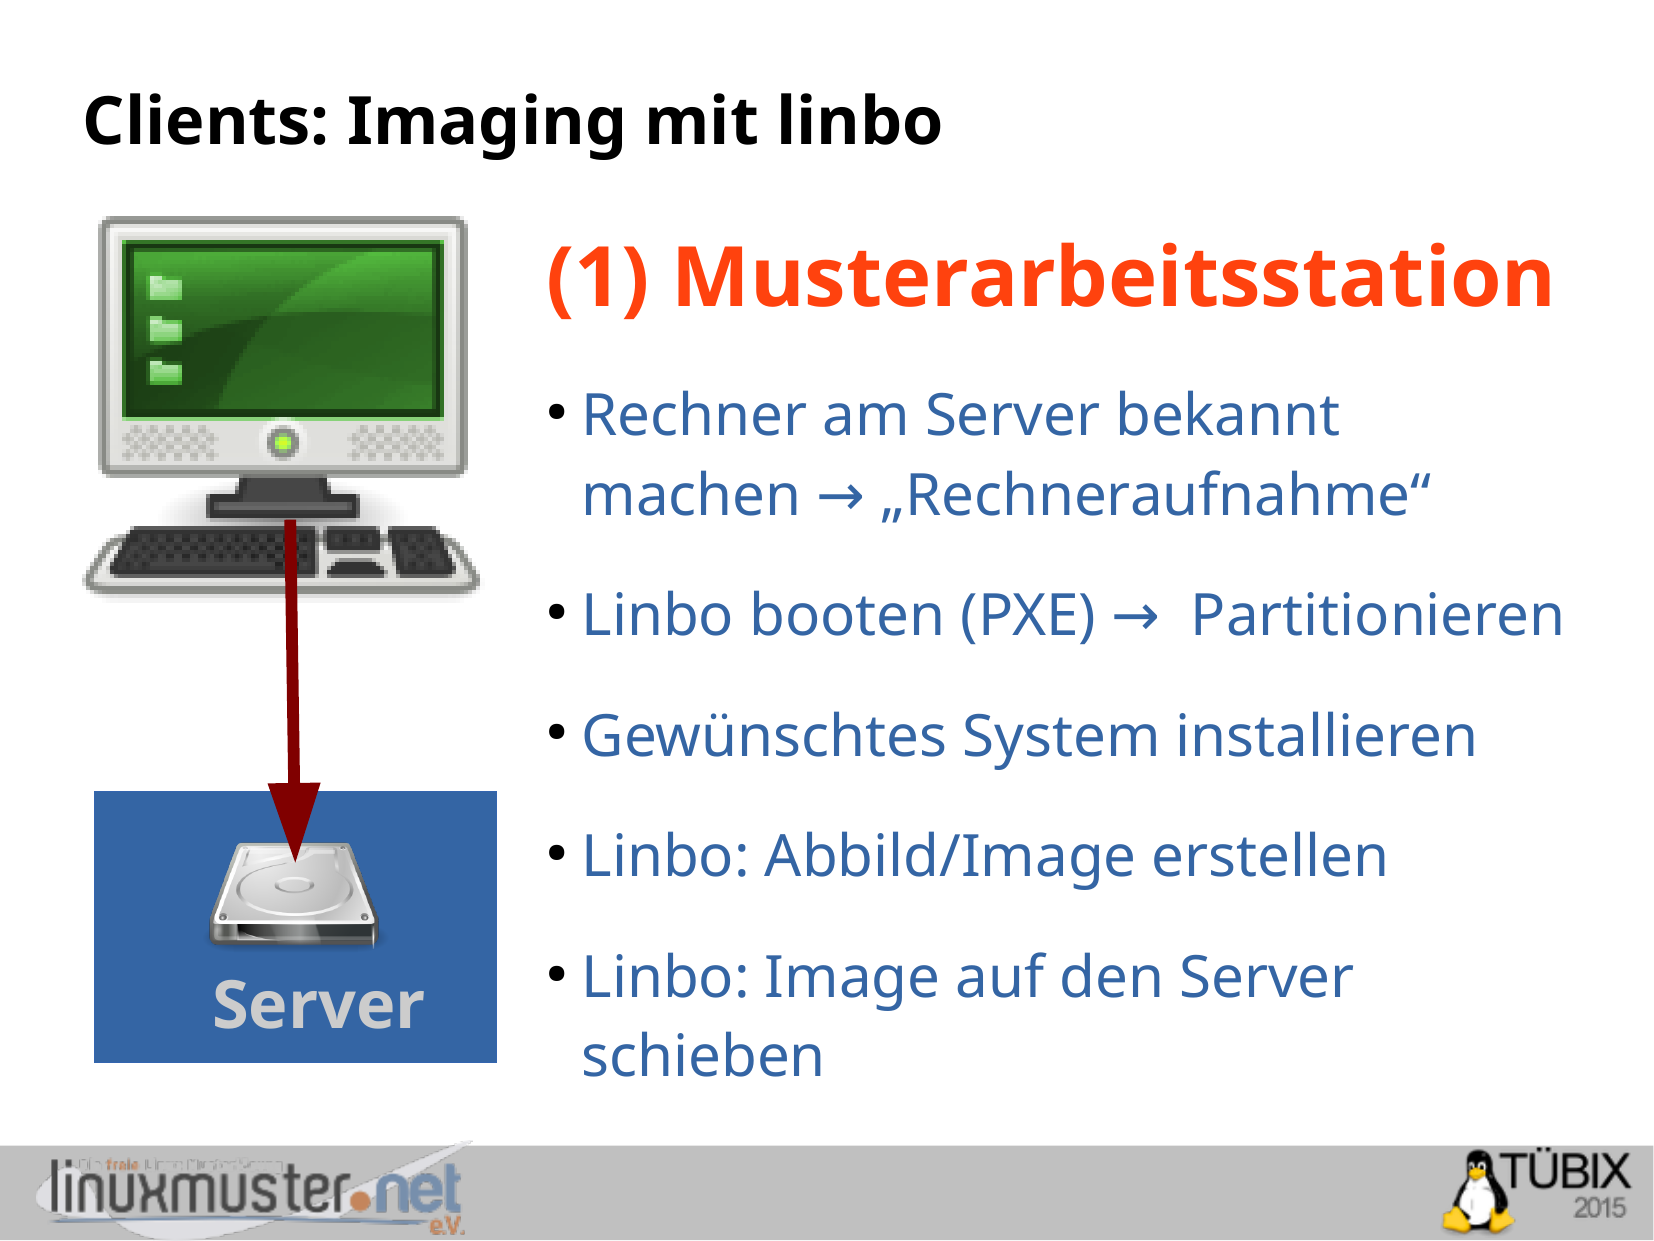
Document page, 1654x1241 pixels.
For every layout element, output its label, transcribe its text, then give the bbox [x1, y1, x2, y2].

title Clients: Imaging mit linbo [82, 49, 1571, 189]
picture [201, 791, 390, 949]
picture [1440, 1146, 1642, 1238]
text_box Server [197, 949, 402, 1040]
text_box [94, 791, 497, 1063]
text_box (1) Musterarbeitsstation [531, 210, 1534, 319]
text_box Rechner am Server bekannt machen → „Rechneraufnahme“ Linbo booten (PXE) → Partitionieren Gewünschtes System installieren Linbo: Abbild/Image erstellen Linbo: Image auf den Server schieben [531, 366, 1595, 942]
picture [82, 200, 485, 603]
picture [36, 1140, 473, 1241]
